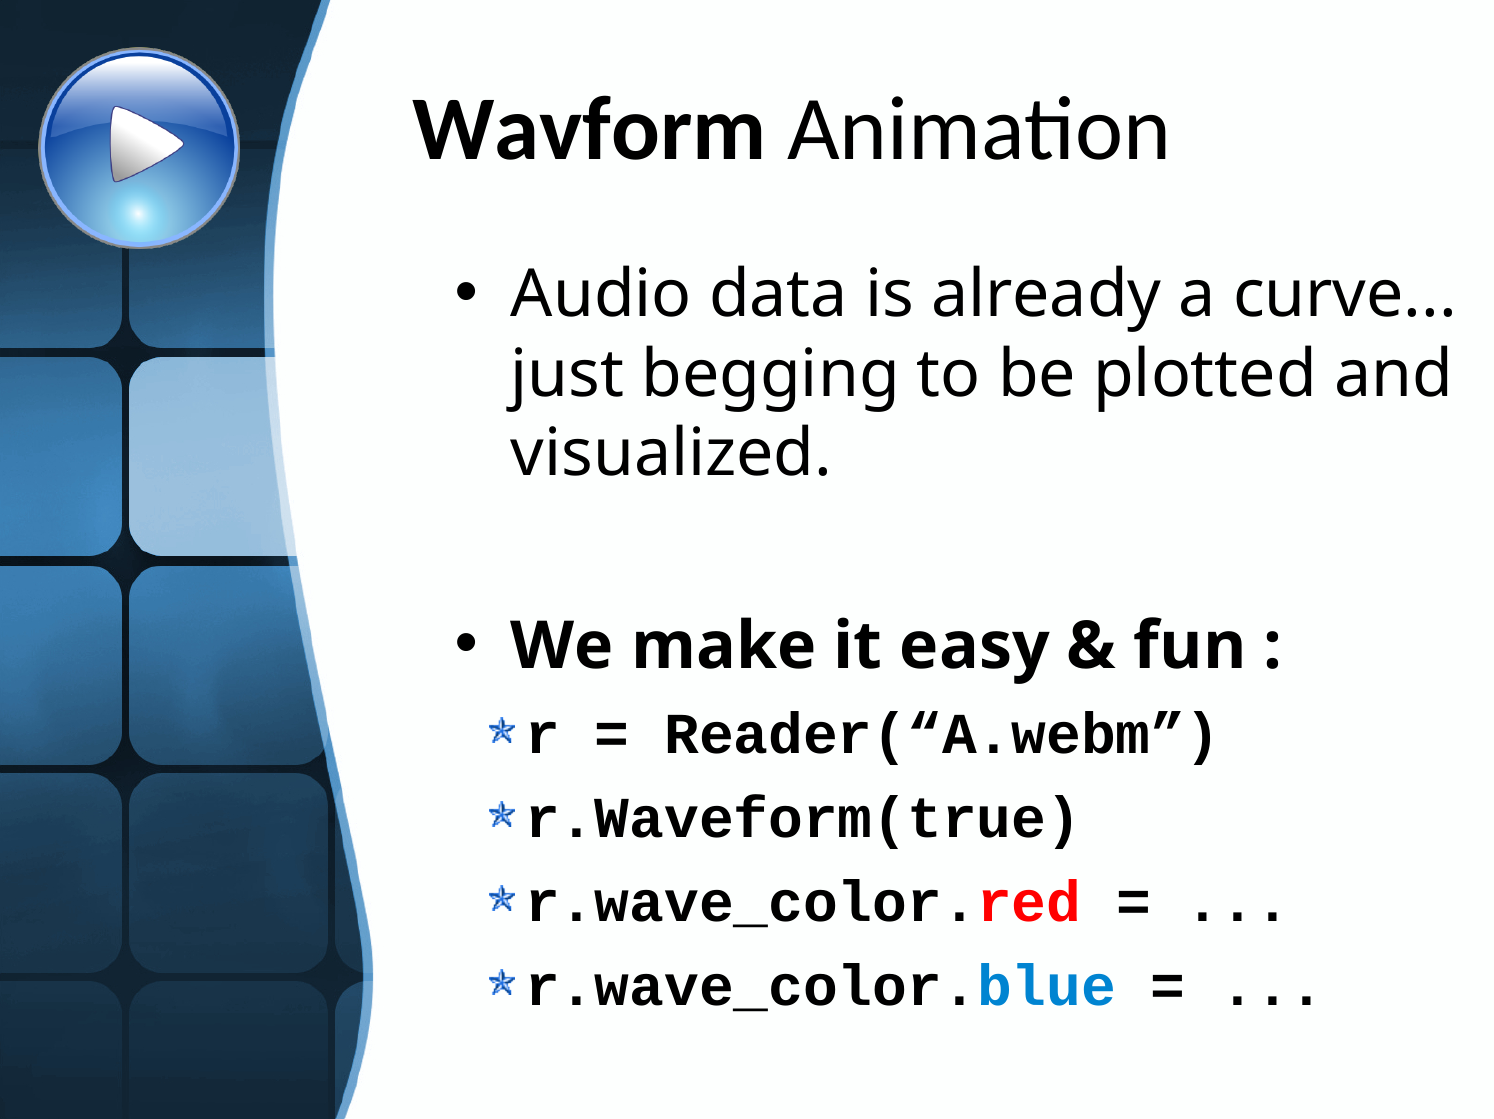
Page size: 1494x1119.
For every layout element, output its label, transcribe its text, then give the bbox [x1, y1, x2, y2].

list Audio data is already a curve... just begging to be plotted and visualized. We make it easy & fun : r = Reader(“A.webm”) r.Waveform(true) r.wave_color.red = ... r.wave_color.blue = ... [439, 243, 1483, 1078]
picture [0, 0, 1494, 1119]
title Wavform Animation [397, 30, 1479, 217]
